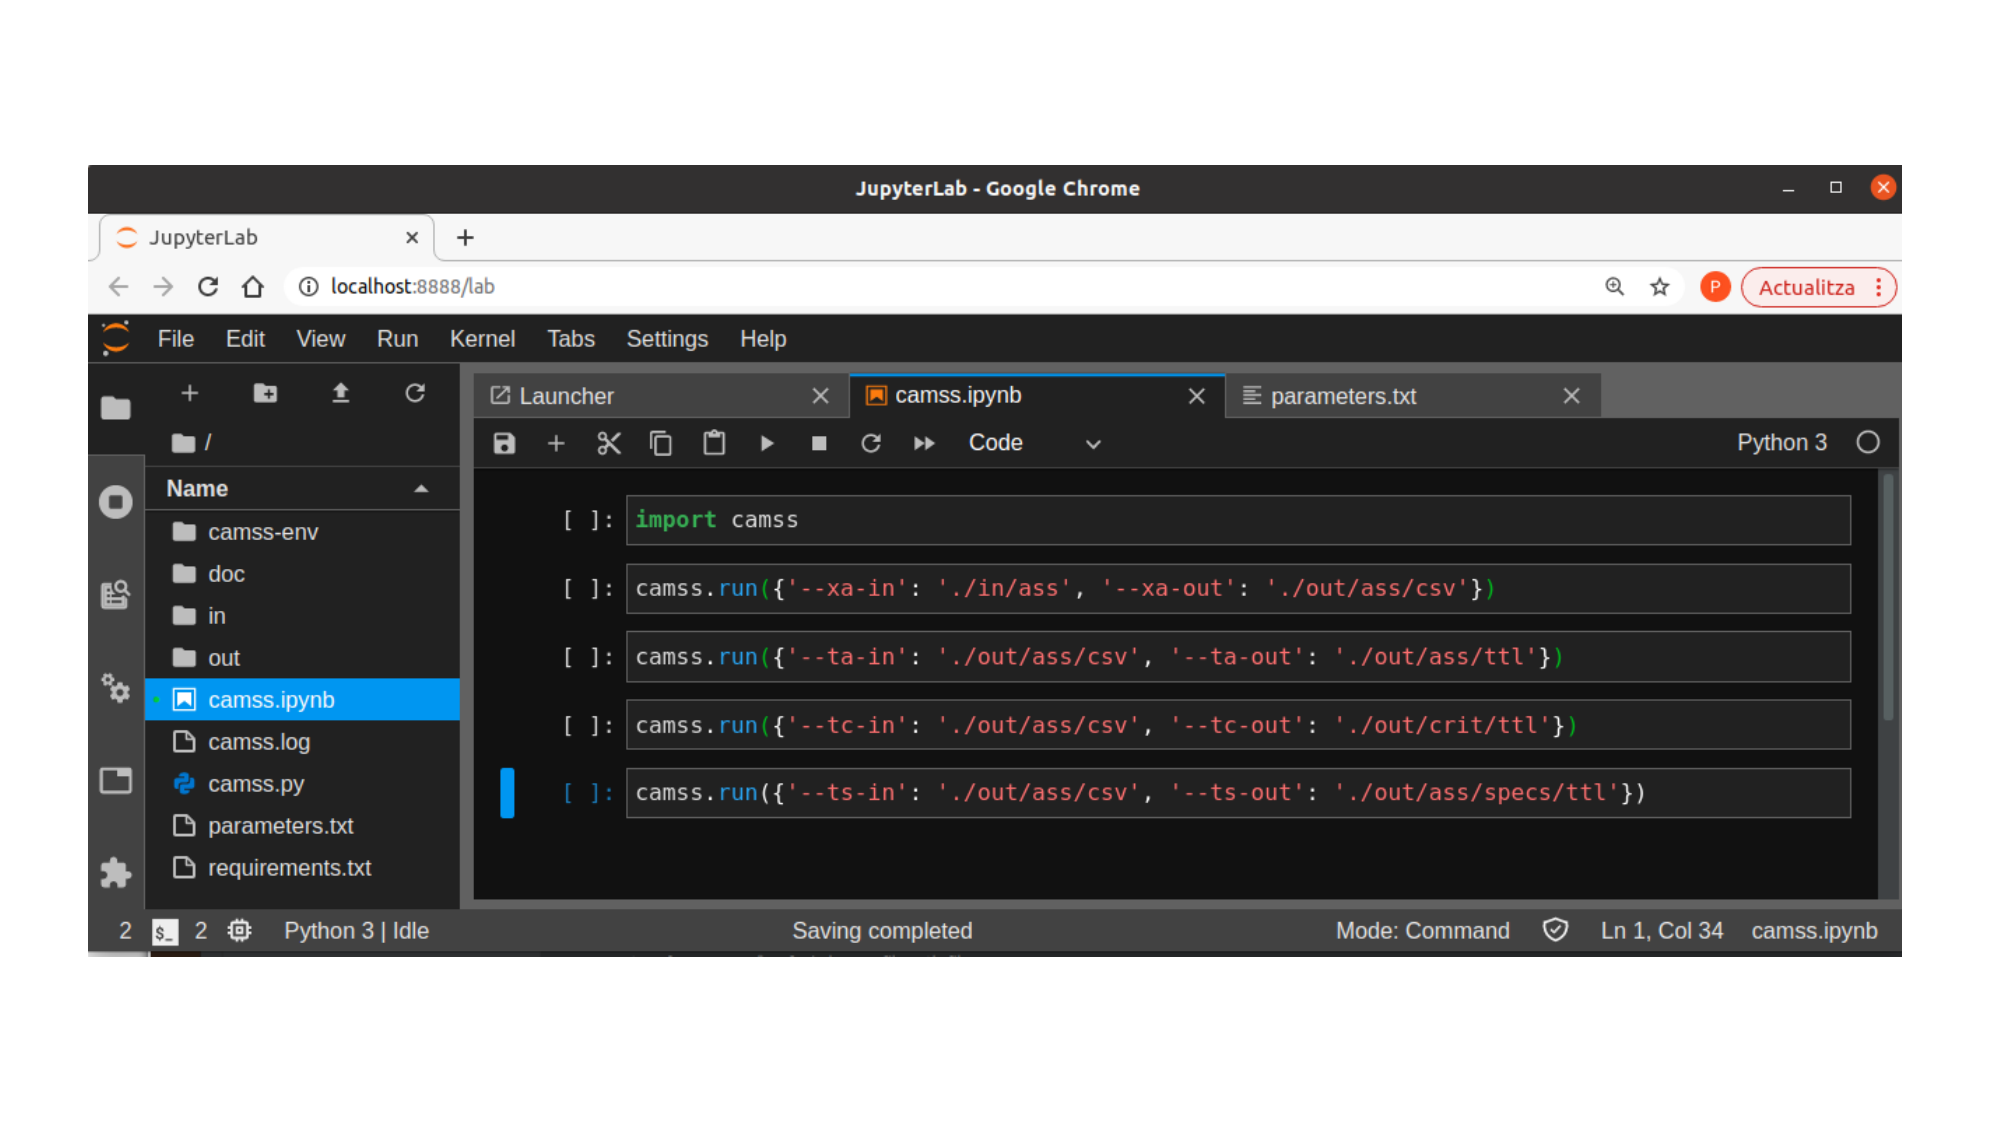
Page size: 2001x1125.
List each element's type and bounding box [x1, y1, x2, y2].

picture [88, 165, 1902, 957]
